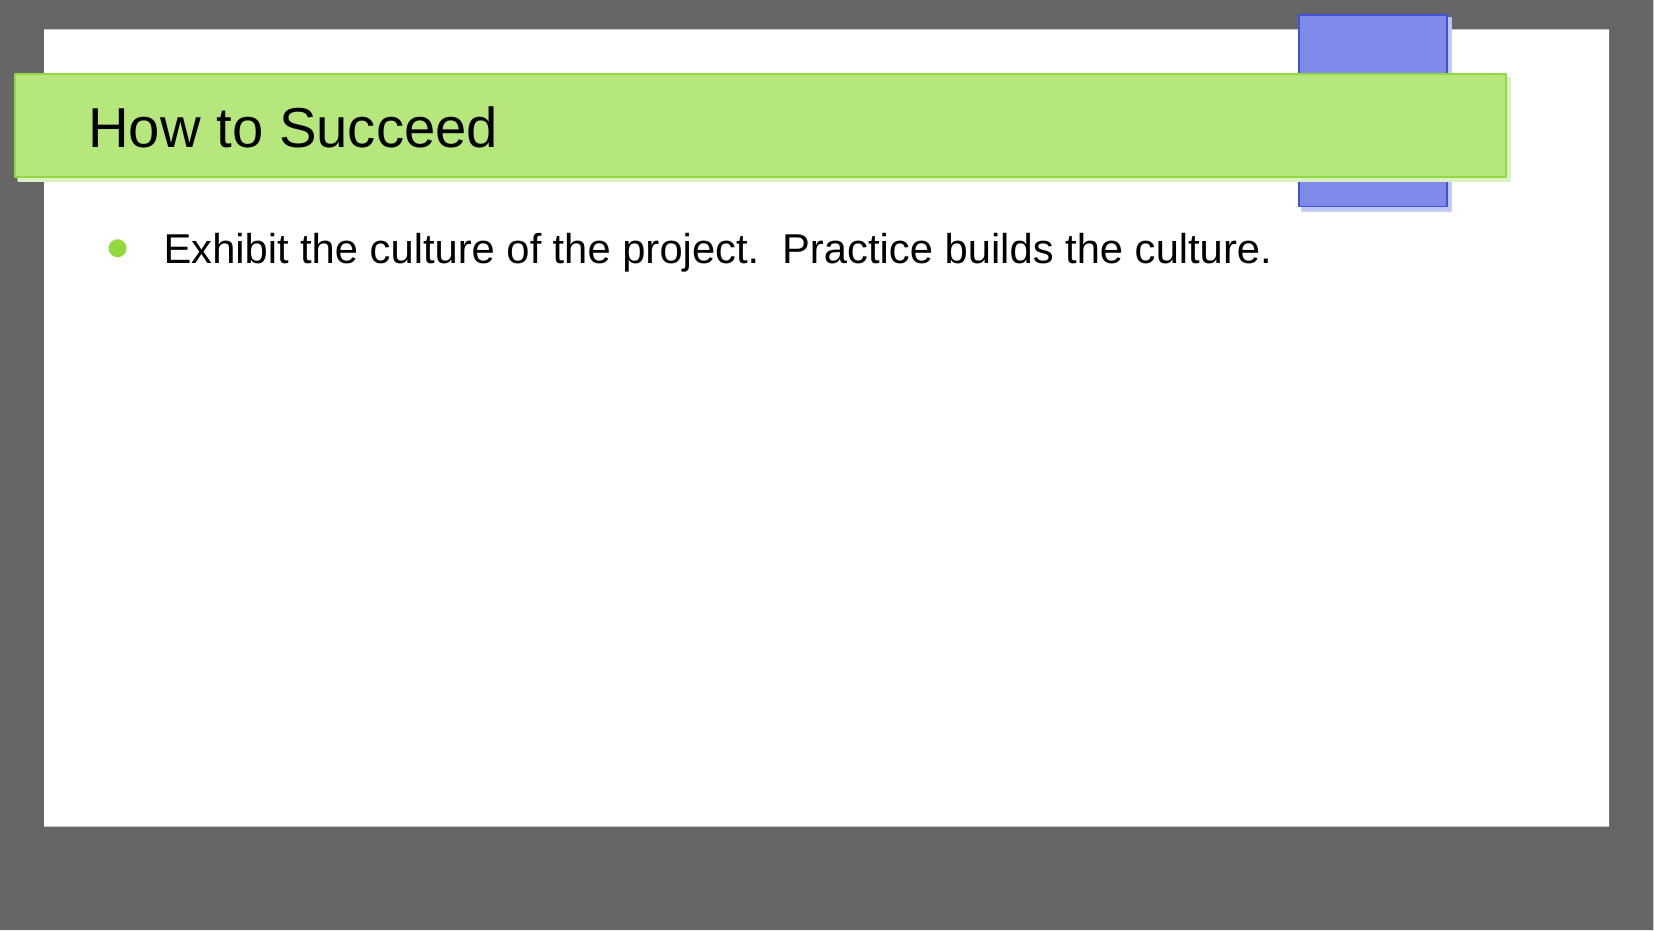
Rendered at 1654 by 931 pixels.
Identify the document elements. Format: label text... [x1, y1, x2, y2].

text_box How to Succeed [88, 73, 1506, 178]
text_box Exhibit the culture of the project. Practice builds the culture. [88, 221, 1565, 812]
